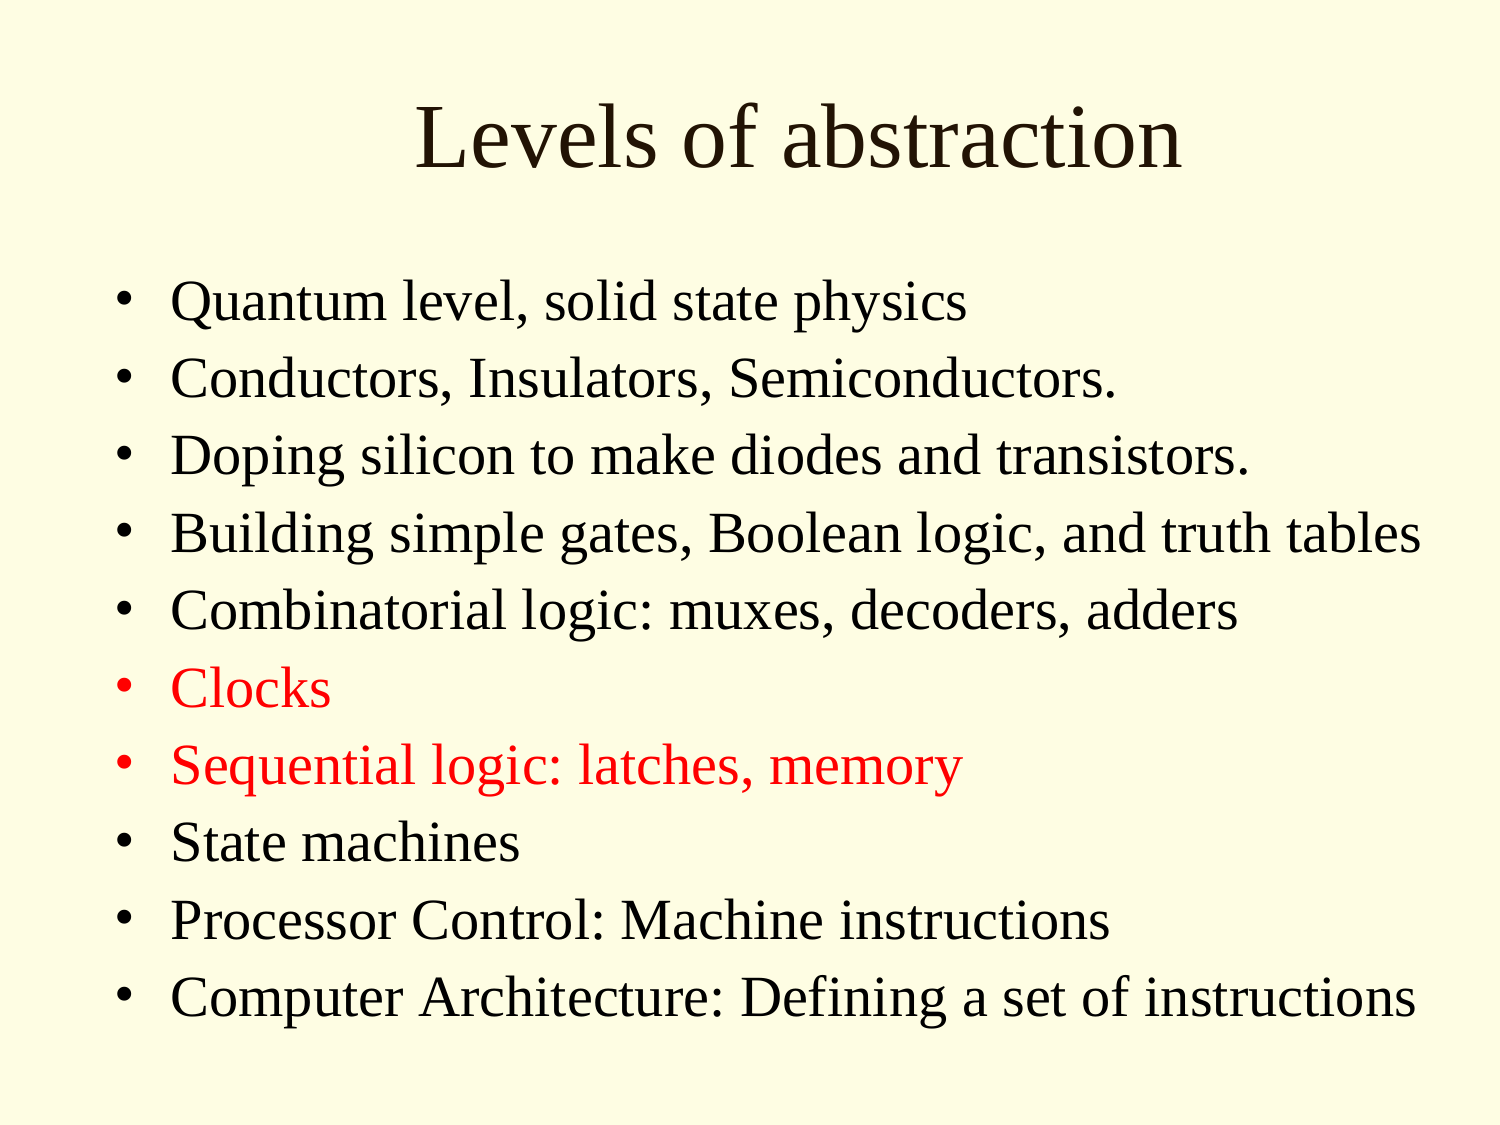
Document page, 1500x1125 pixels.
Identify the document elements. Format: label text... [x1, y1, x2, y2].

title Levels of abstraction [174, 37, 1425, 225]
list Quantum level, solid state physics Conductors, Insulators, Semiconductors. Doping silicon to make diodes and transistors. Building simple gates, Boolean logic, and truth tables Combinatorial logic: muxes, decoders, adders Clocks Sequential logic: latches, memory State machines Processor Control: Machine instructions Computer Architecture: Defining a set of instructions [99, 262, 1450, 1039]
